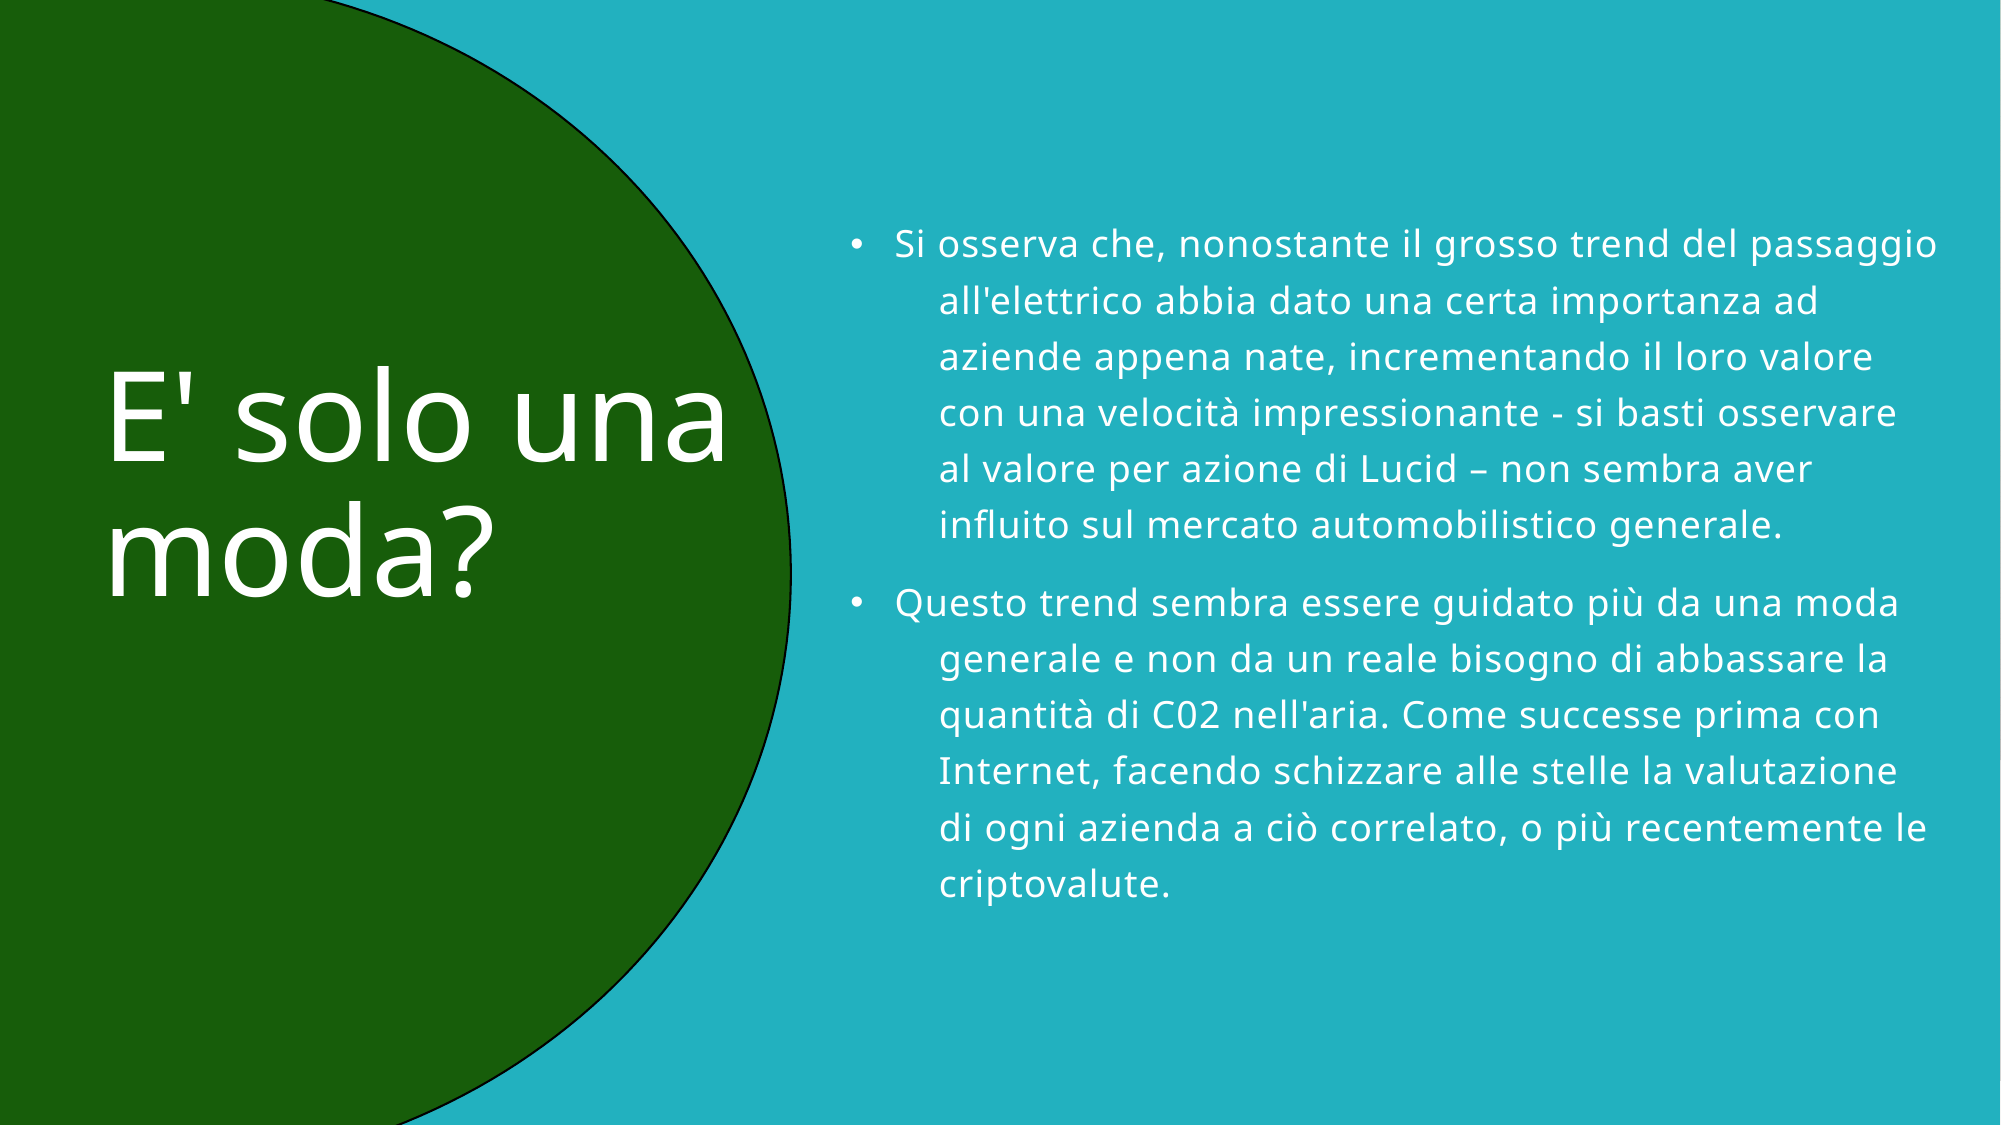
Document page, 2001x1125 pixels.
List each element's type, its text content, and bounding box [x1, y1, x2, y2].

title E' solo una moda? [87, 319, 820, 631]
list Si osserva che, nonostante il grosso trend del passaggio all'elettrico abbia dato una certa importanza ad aziende appena nate, incrementando il loro valore con una velocità impressionante - si basti osservare al valore per azione di Lucid – non sembra aver influito sul mercato automobilistico generale. Questo trend sembra essere guidato più da una moda generale e non da un reale bisogno di abbassare la quantità di C02 nell'aria. Come successe prima con Internet, facendo schizzare alle stelle la valutazione di ogni azienda a ciò correlato, o più recentemente le criptovalute. [835, 194, 1959, 990]
text_box [0, 0, 2000, 1125]
